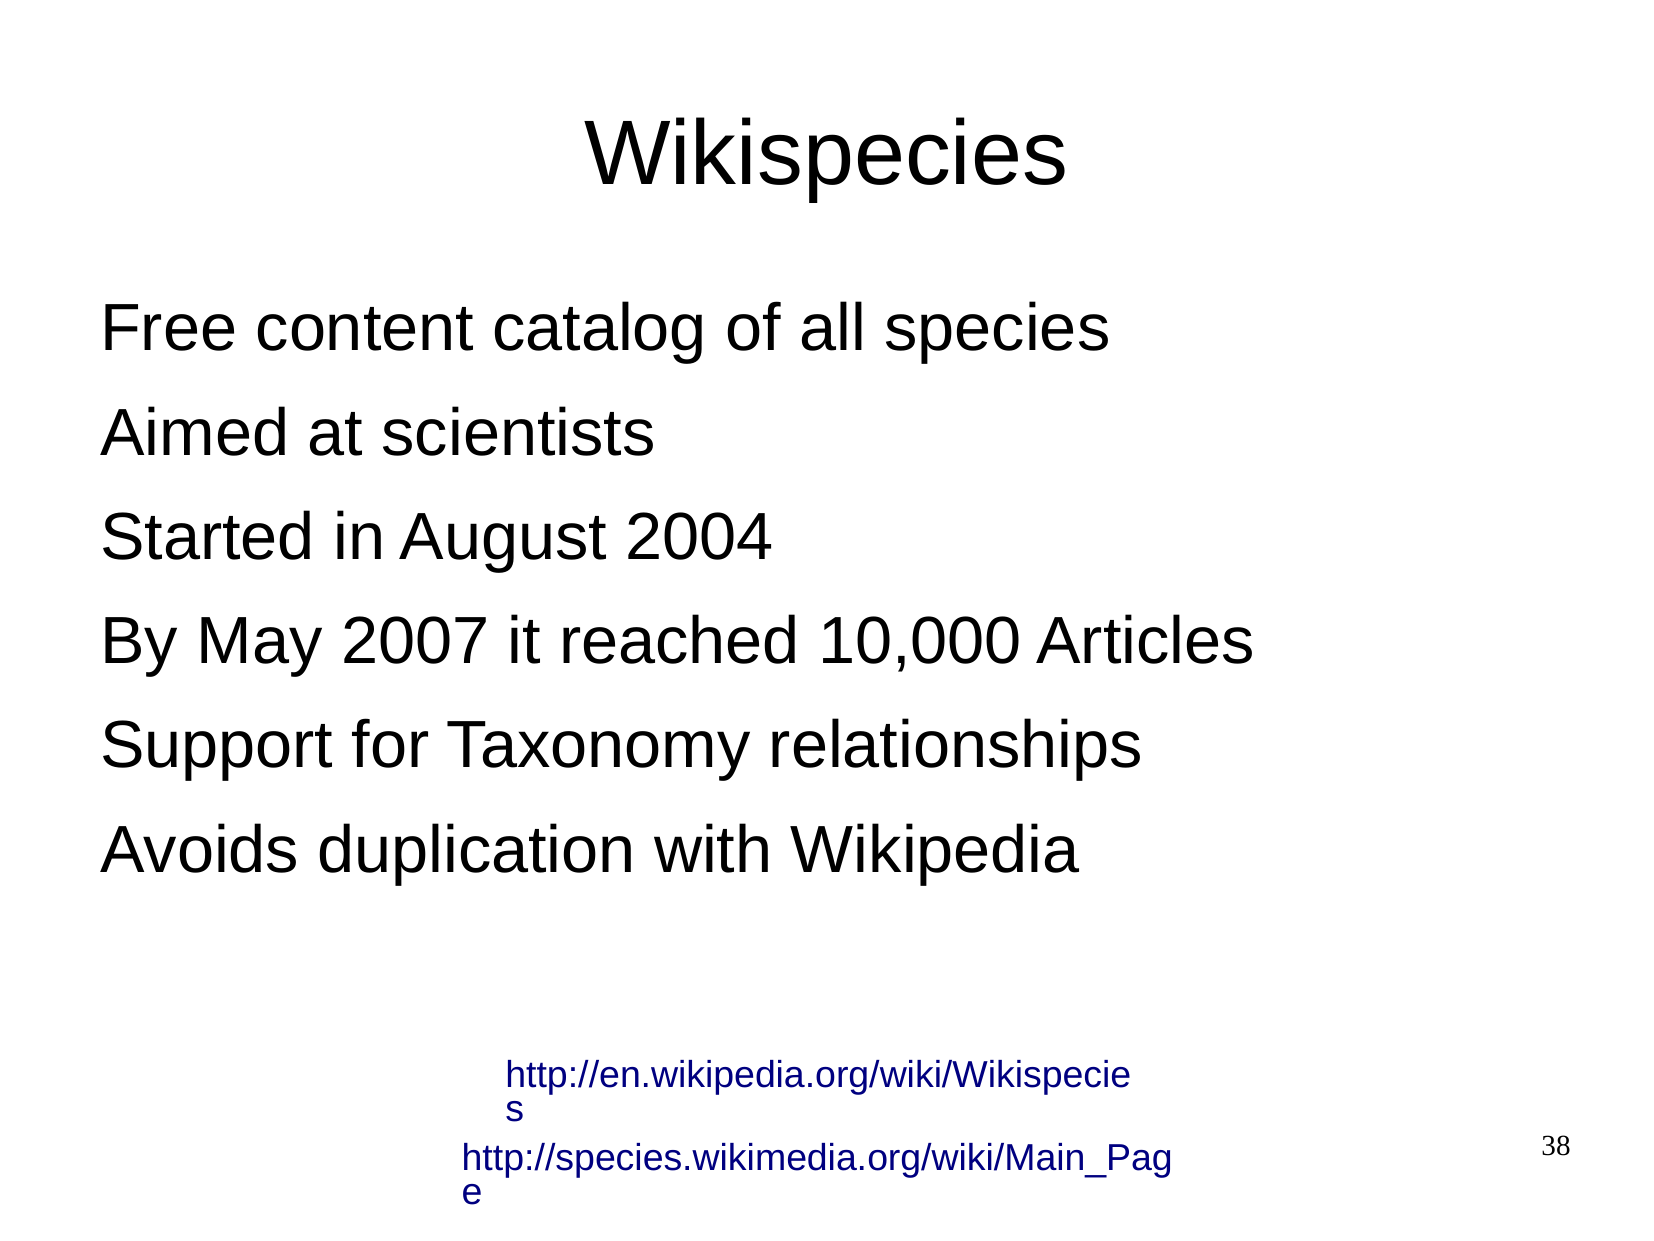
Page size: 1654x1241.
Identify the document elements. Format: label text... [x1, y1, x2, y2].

list Free content catalog of all species Aimed at scientists Started in August 2004 By May 2007 it reached 10,000 Articles Support for Taxonomy relationships Avoids duplication with Wikipedia [82, 290, 1571, 1094]
text_box http://species.wikimedia.org/wiki/Main_Page [446, 1129, 1208, 1187]
title Wikispecies [82, 49, 1571, 257]
text_box http://en.wikipedia.org/wiki/Wikispecies [490, 1046, 1164, 1104]
